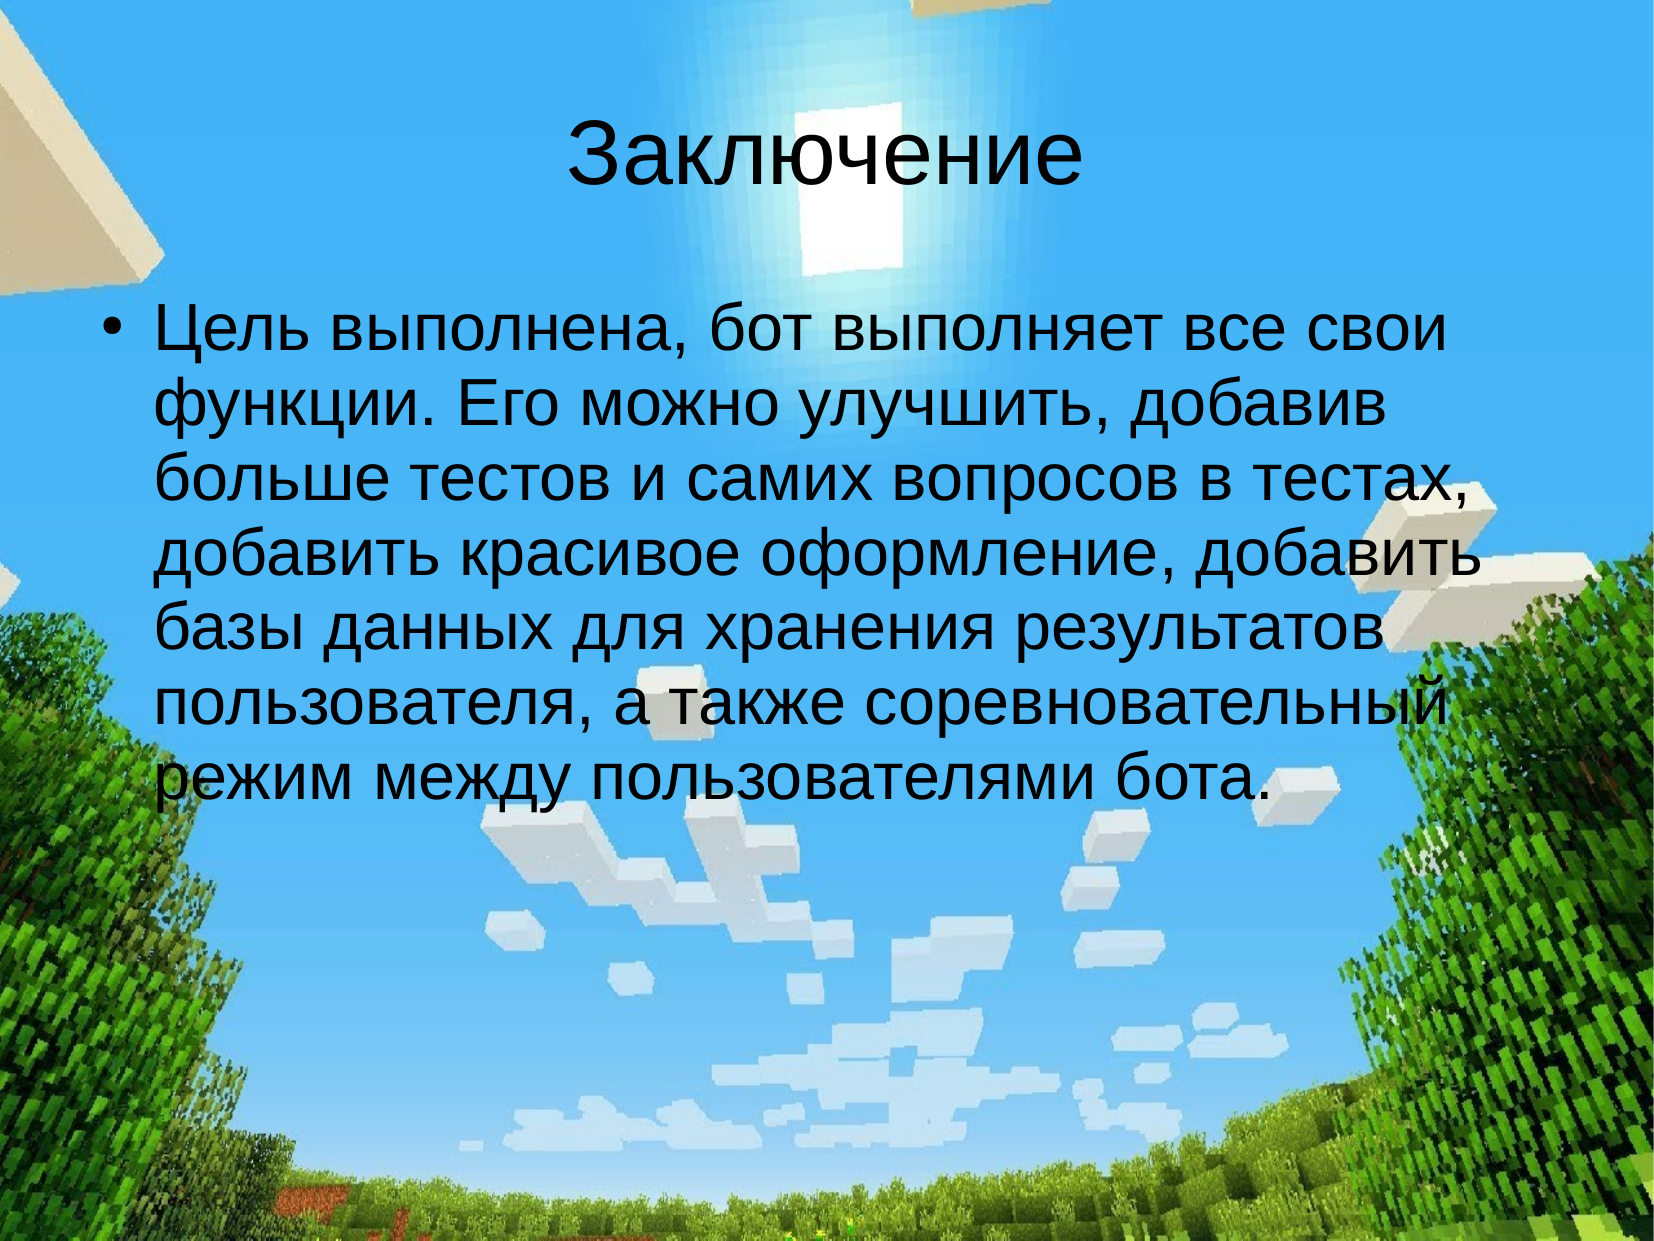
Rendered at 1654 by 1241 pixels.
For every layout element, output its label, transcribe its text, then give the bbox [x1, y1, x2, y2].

picture [0, 0, 1654, 1241]
list Цель выполнена, бот выполняет все свои функции. Его можно улучшить, добавив больше тестов и самих вопросов в тестах, добавить красивое оформление, добавить базы данных для хранения результатов пользователя, а также соревновательный режим между пользователями бота. [82, 290, 1571, 1109]
title Заключение [82, 49, 1571, 257]
